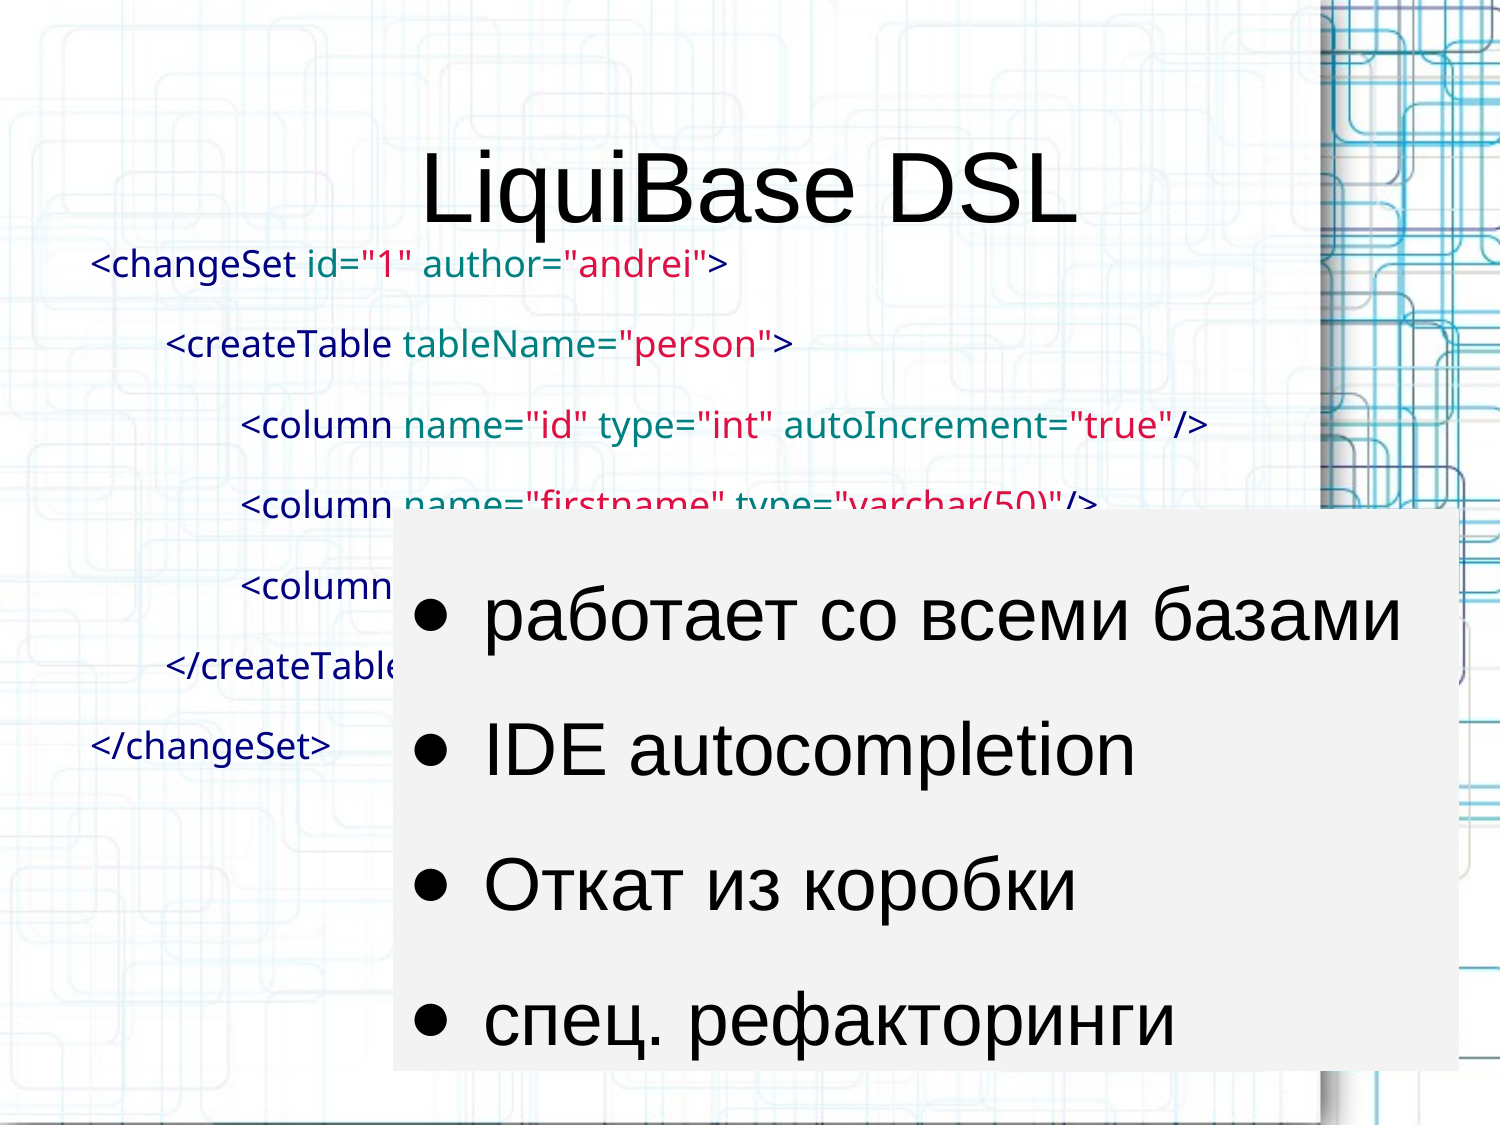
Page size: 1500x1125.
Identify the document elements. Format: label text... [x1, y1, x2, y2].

title LiquiBase DSL [75, 70, 1425, 258]
text_box работает со всеми базами IDE autocompletion Откат из коробки спец. рефакторинги [393, 509, 1459, 1071]
list <changeSet id="1" author="andrei"> <createTable tableName="person"> <column name="id" type="int" autoIncrement="true"/> <column name="firstname" type="varchar(50)"/> <column name="lastname" type="varchar(50)"/> </createTable> </changeSet> [75, 224, 1459, 1010]
picture [0, 0, 1500, 1125]
